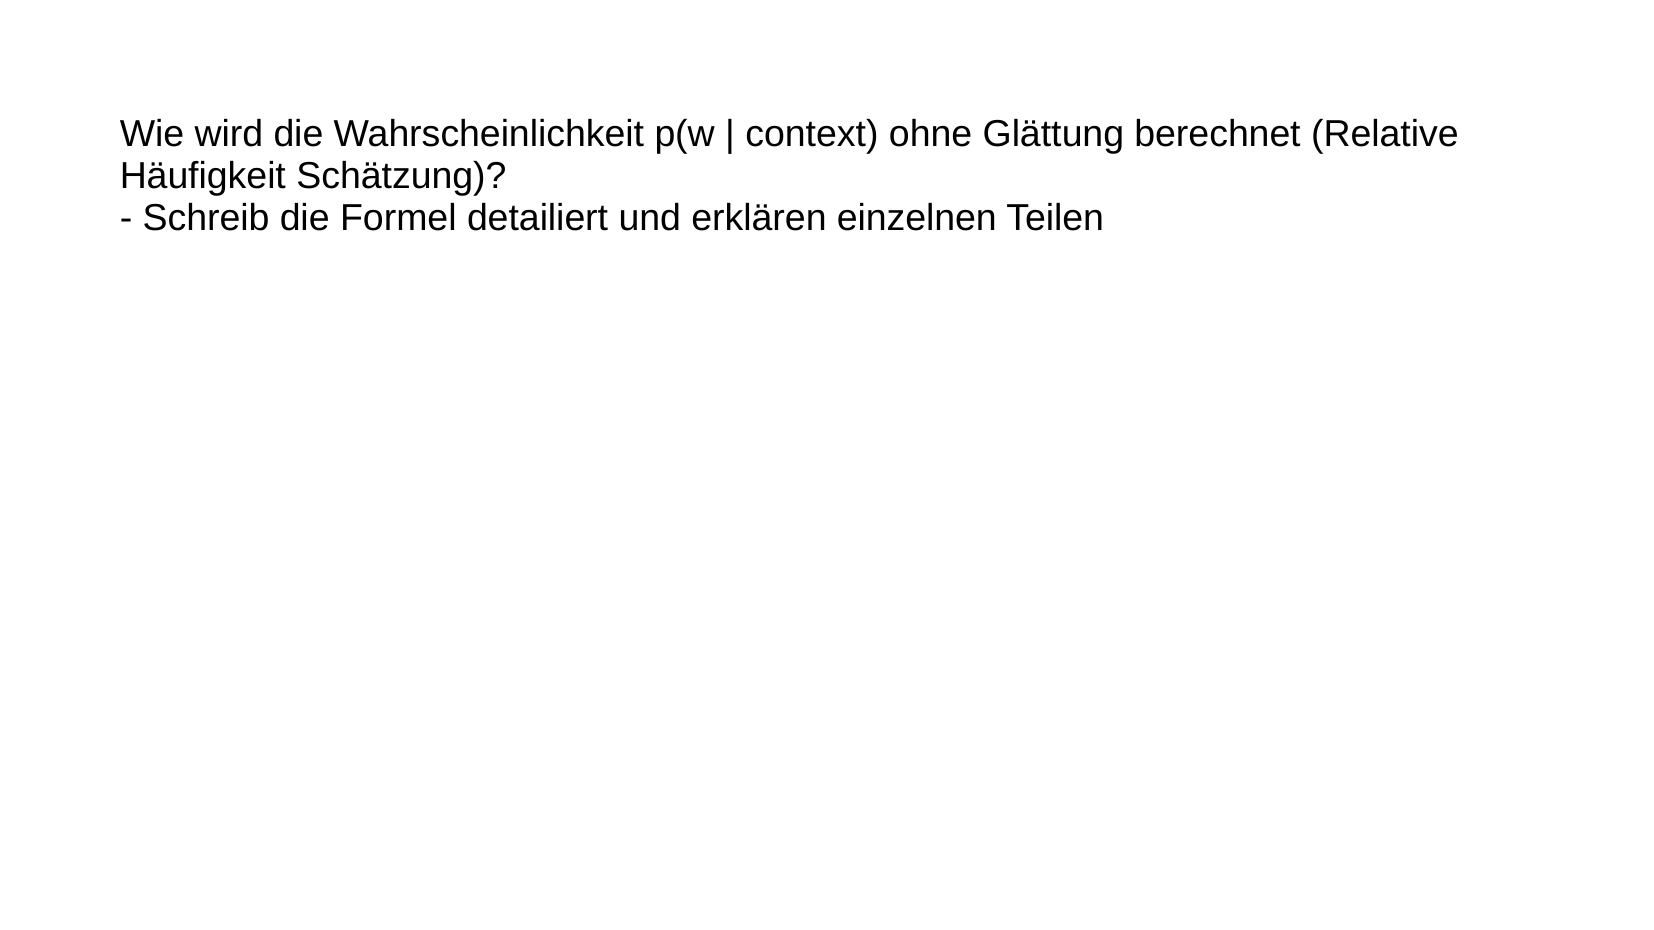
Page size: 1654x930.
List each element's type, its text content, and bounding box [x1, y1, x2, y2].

text_box Wie wird die Wahrscheinlichkeit p(w | context) ohne Glättung berechnet (Relative Häufigkeit Schätzung)? - Schreib die Formel detailiert und erklären einzelnen Teilen [105, 104, 1606, 246]
